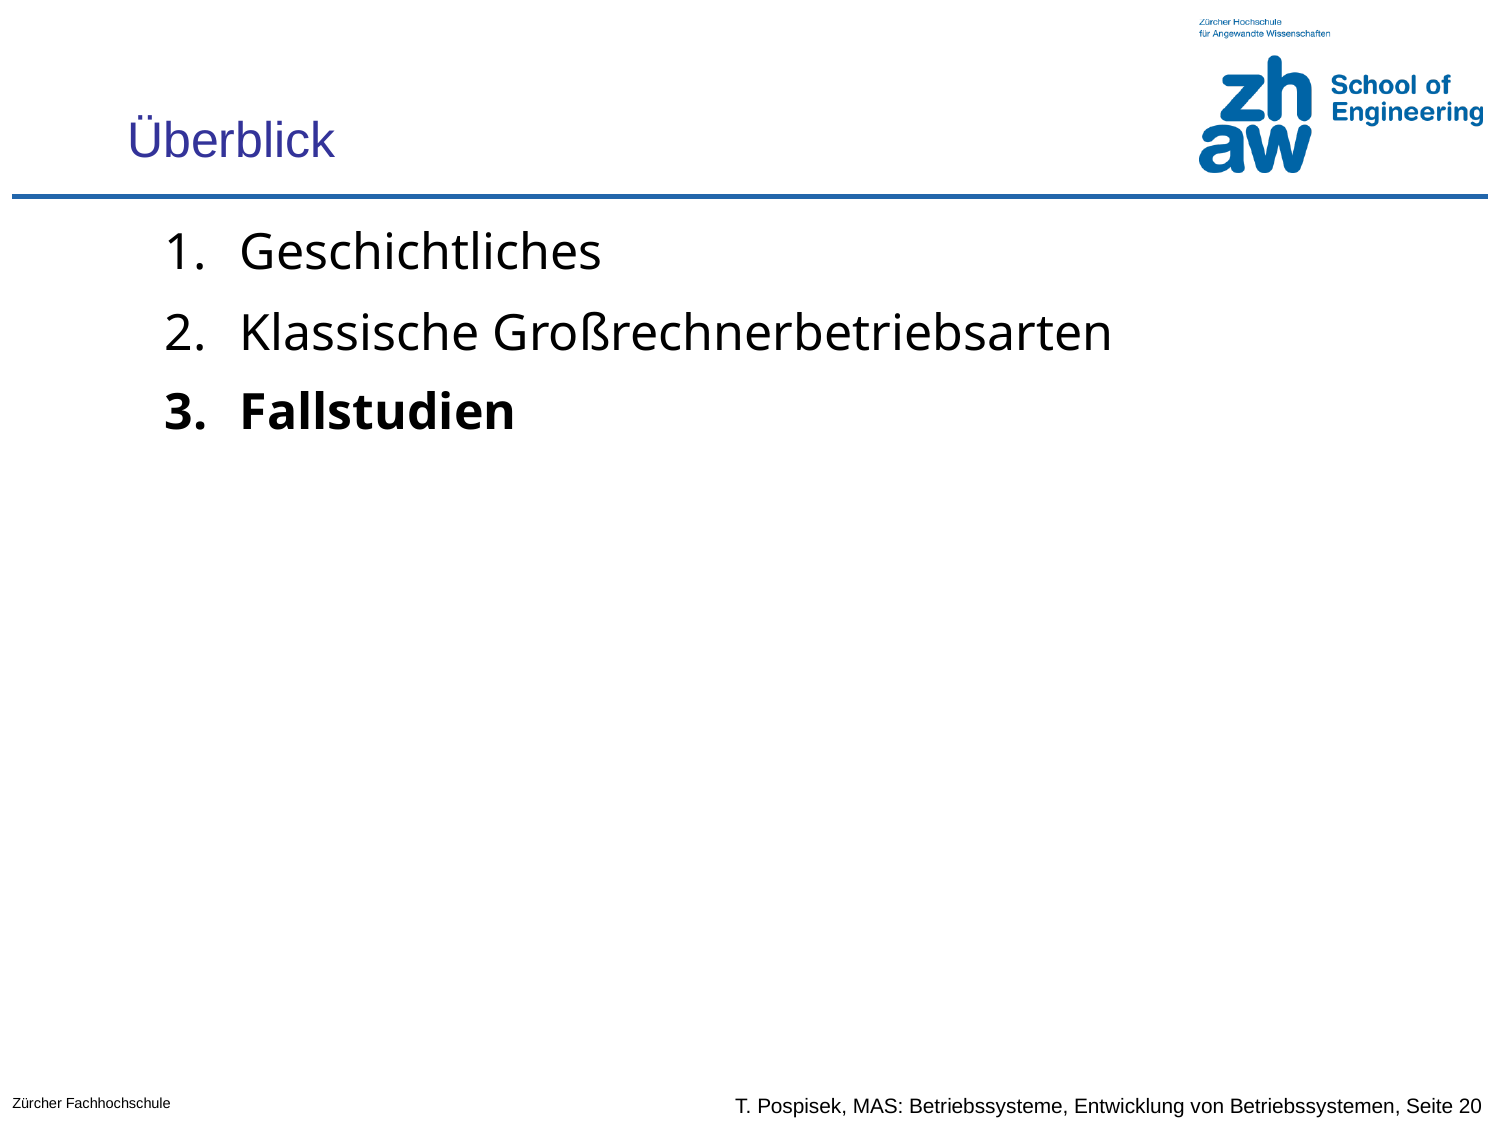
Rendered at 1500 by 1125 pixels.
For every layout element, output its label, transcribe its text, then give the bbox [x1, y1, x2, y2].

title Überblick [112, 50, 1391, 175]
text_box Geschichtliches Klassische Großrechnerbetriebsarten Fallstudien [149, 212, 1363, 988]
picture [1199, 19, 1483, 173]
